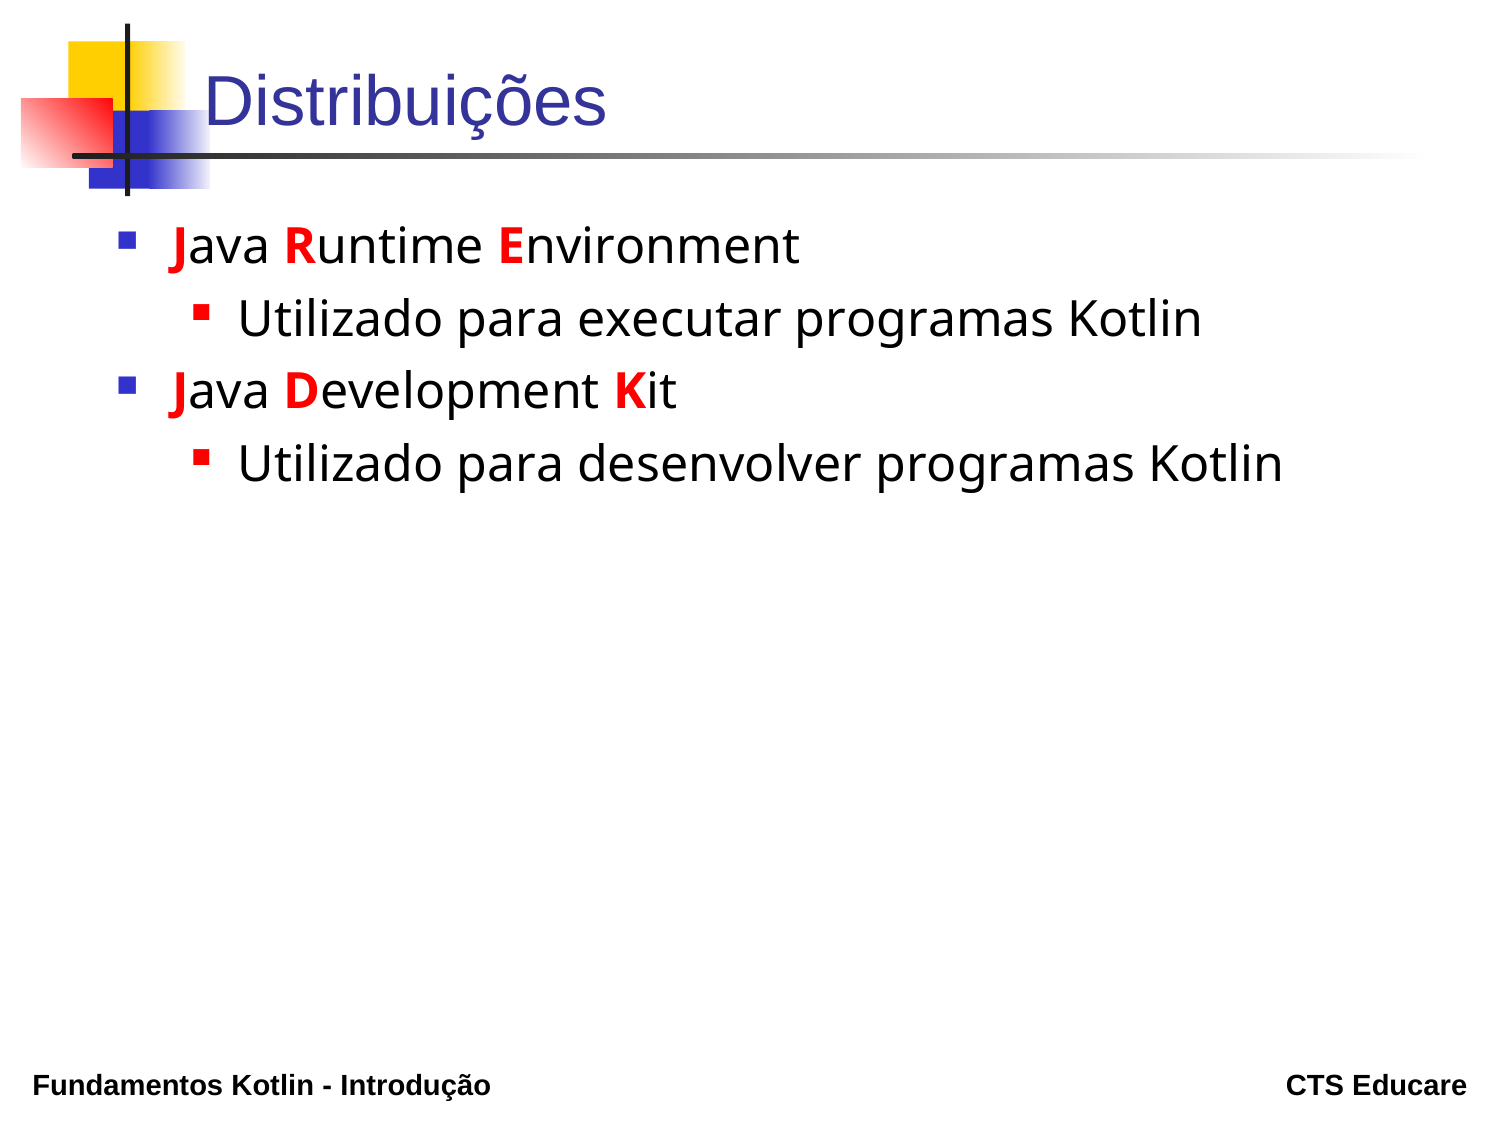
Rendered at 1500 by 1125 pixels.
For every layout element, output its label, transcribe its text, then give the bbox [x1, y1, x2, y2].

title Distribuições [188, 46, 1468, 149]
list Java Runtime Environment Utilizado para executar programas Kotlin Java Development Kit Utilizado para desenvolver programas Kotlin [100, 206, 1447, 1024]
